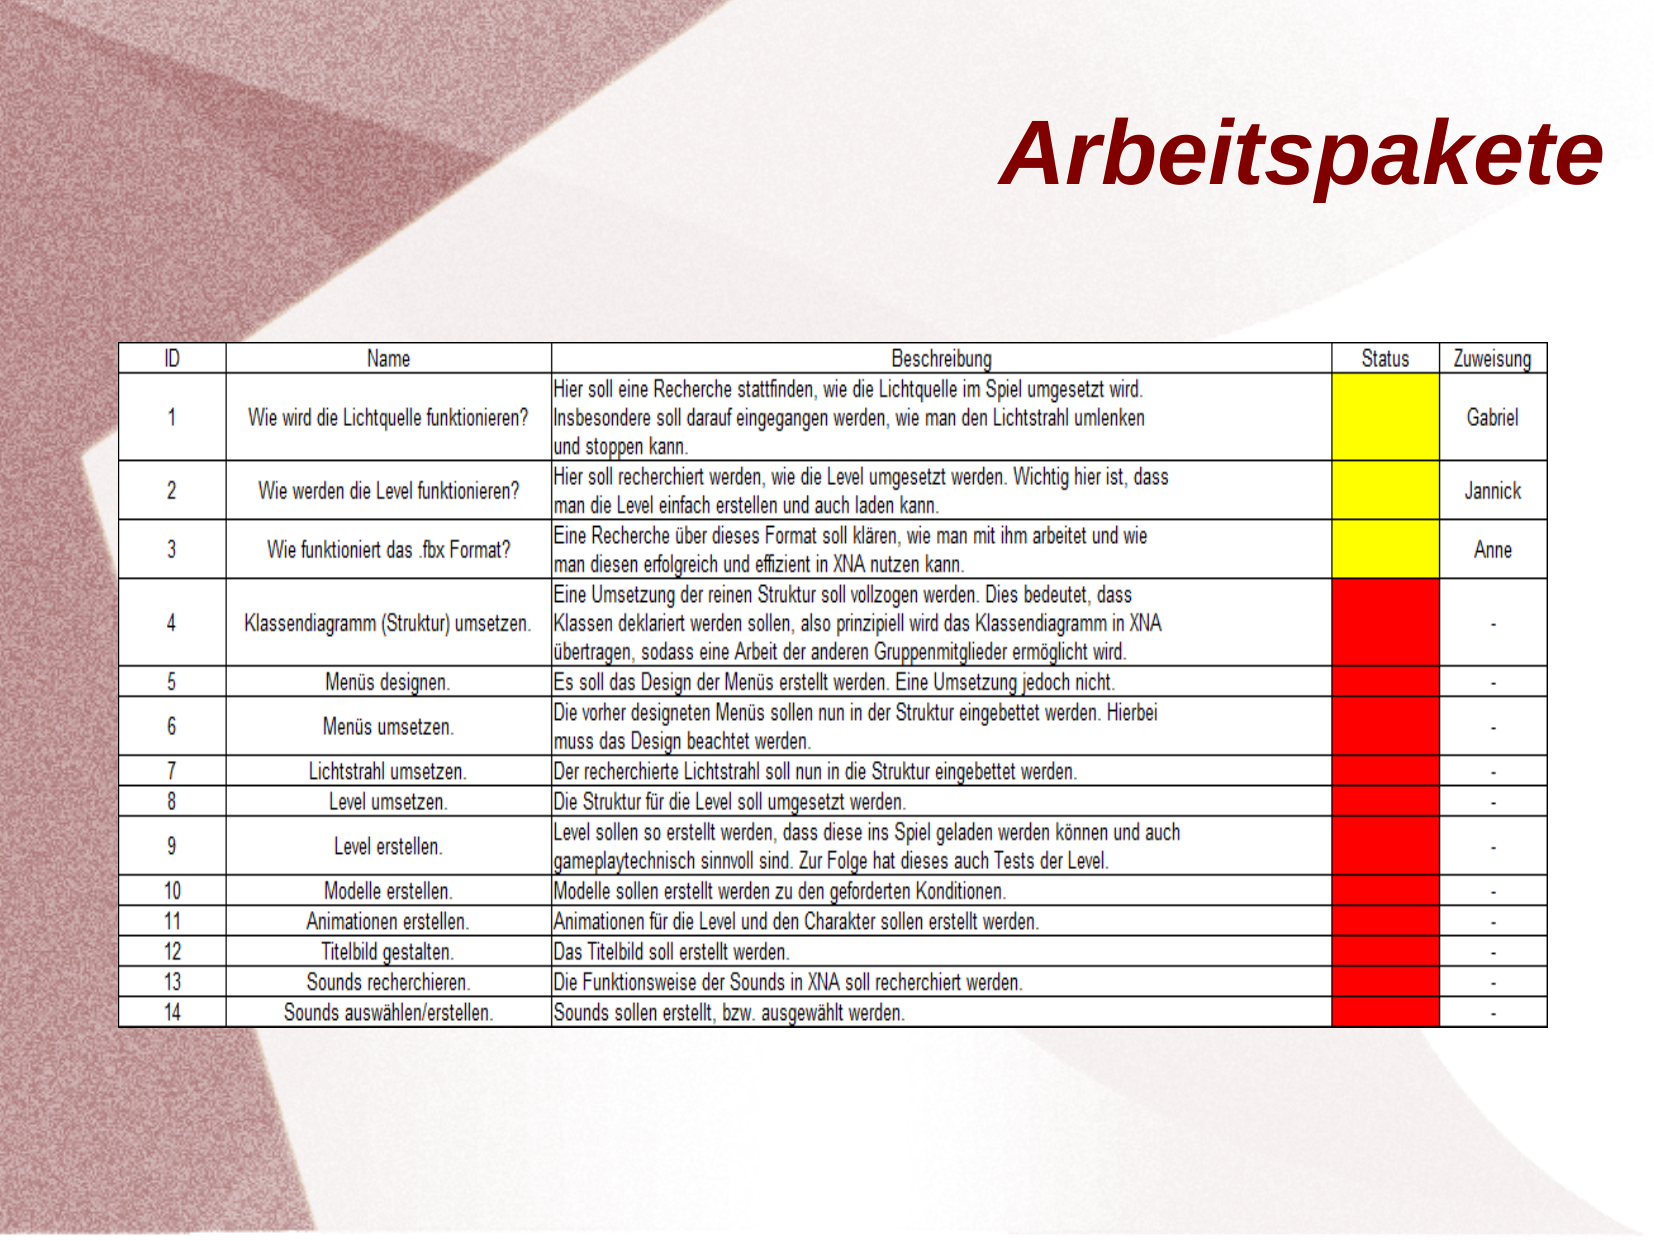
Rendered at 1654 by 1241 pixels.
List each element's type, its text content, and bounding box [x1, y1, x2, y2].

picture [0, 0, 1654, 1241]
title Arbeitspakete [596, 49, 1607, 257]
